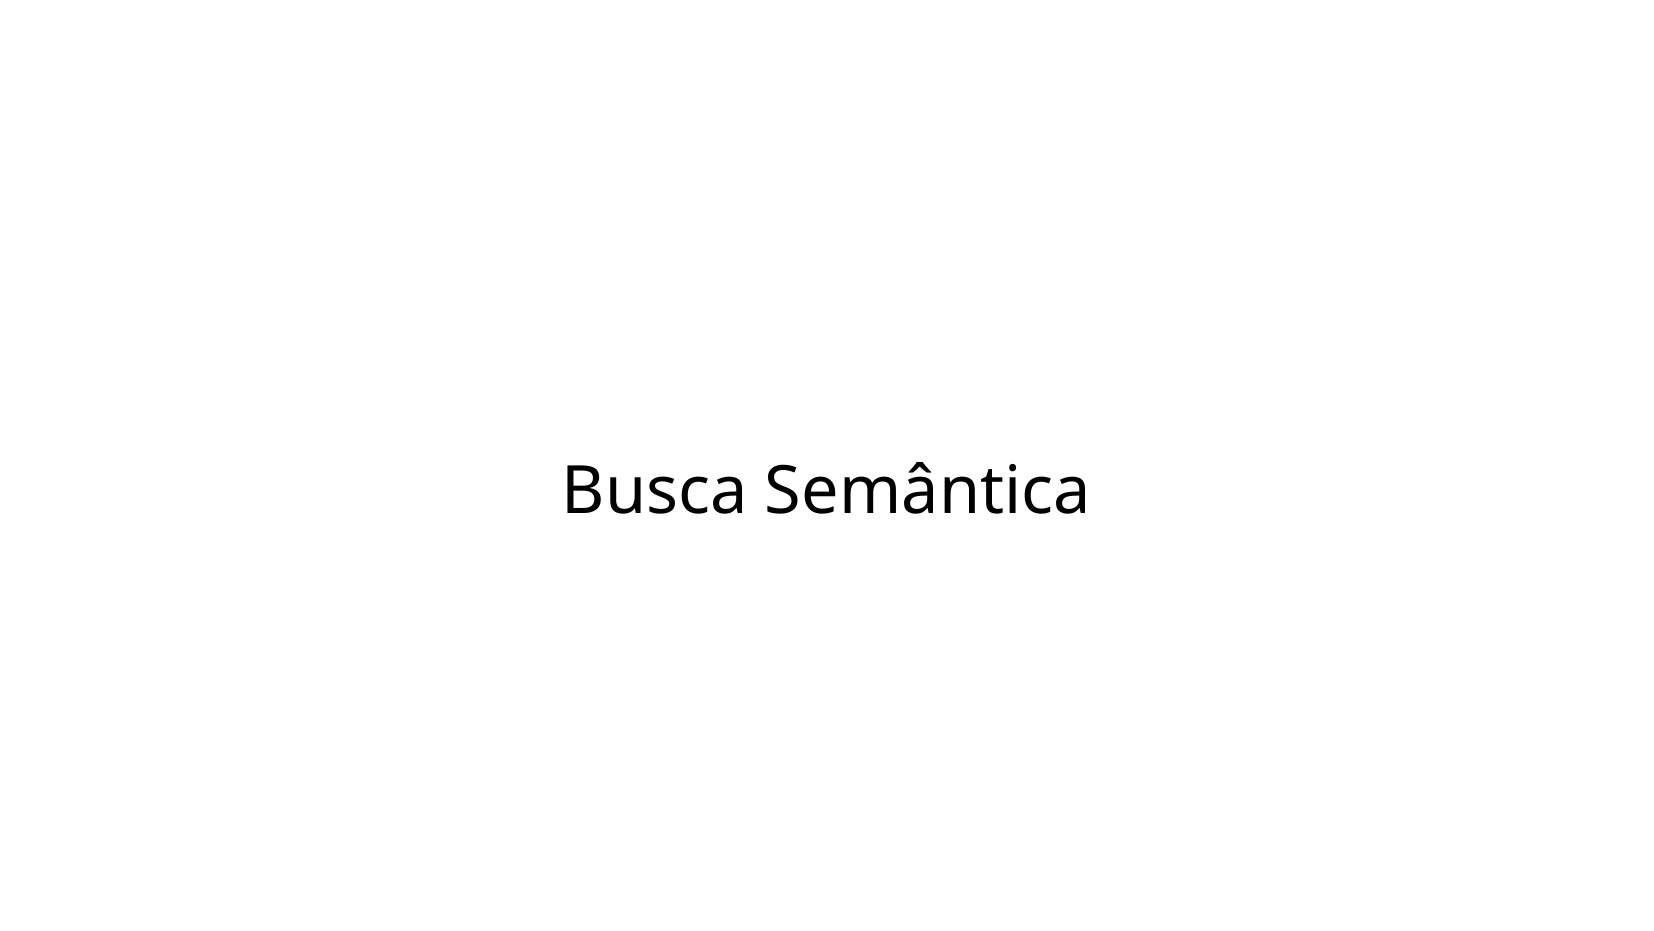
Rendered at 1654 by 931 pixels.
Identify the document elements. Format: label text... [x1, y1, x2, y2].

subtitle Busca Semântica [82, 217, 1571, 758]
